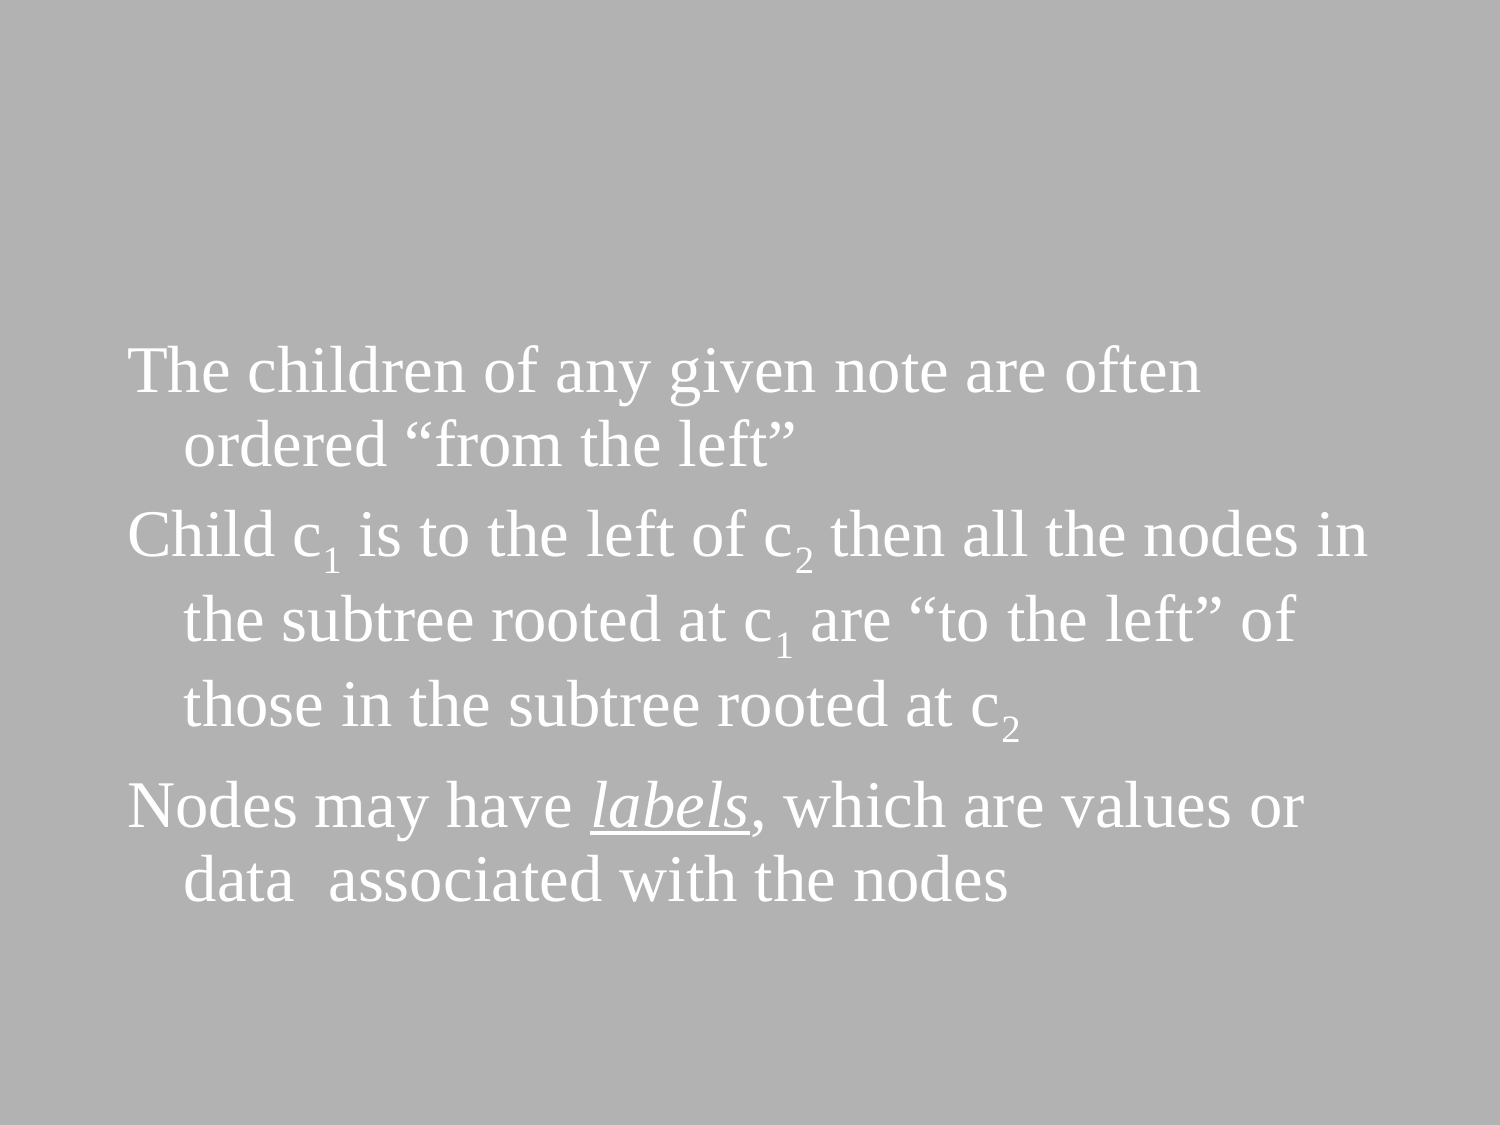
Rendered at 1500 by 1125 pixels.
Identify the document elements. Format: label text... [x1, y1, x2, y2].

list The children of any given note are often ordered “from the left” Child c1 is to the left of c2 then all the nodes in the subtree rooted at c1 are “to the left” of those in the subtree rooted at c2 Nodes may have labels, which are values or data associated with the nodes [112, 324, 1388, 1001]
